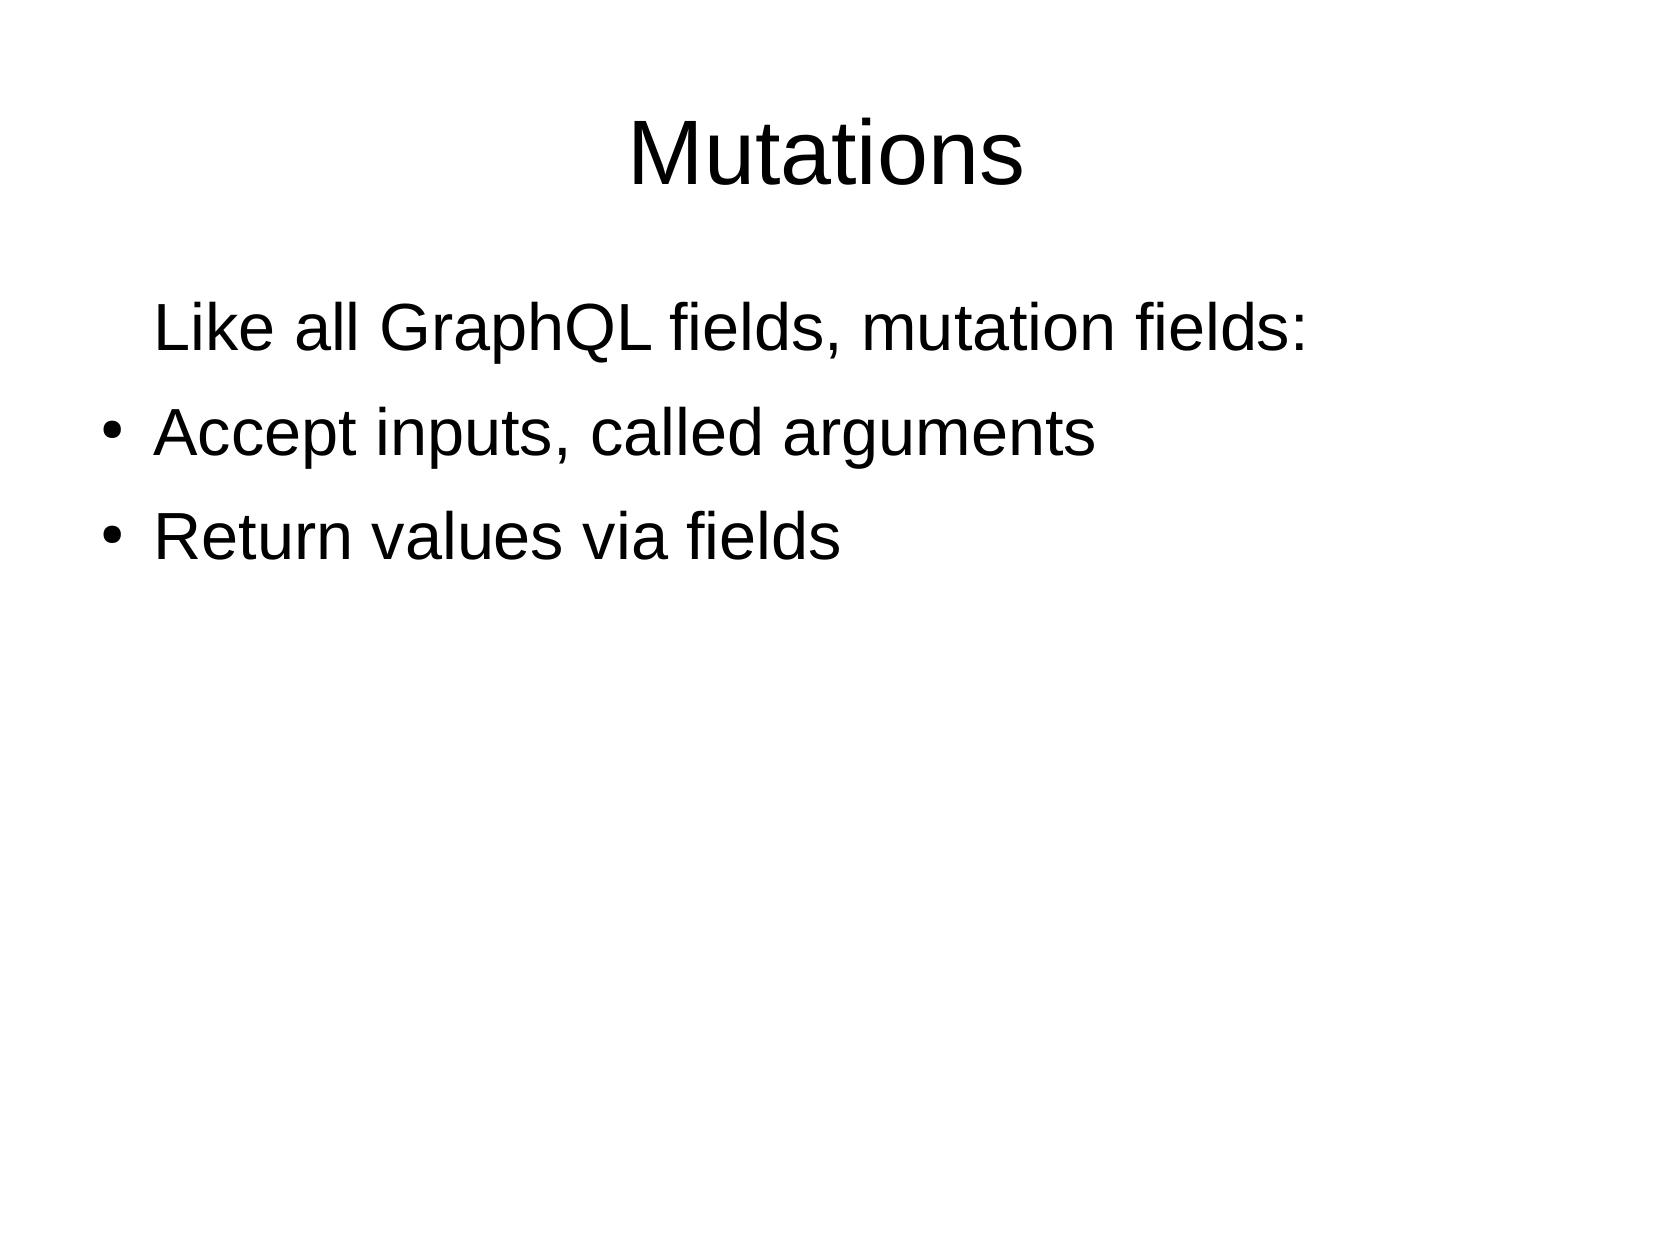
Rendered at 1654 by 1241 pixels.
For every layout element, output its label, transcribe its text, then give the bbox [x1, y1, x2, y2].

title Mutations [82, 49, 1571, 257]
list Like all GraphQL fields, mutation fields: Accept inputs, called arguments Return values via fields [82, 290, 1571, 1010]
